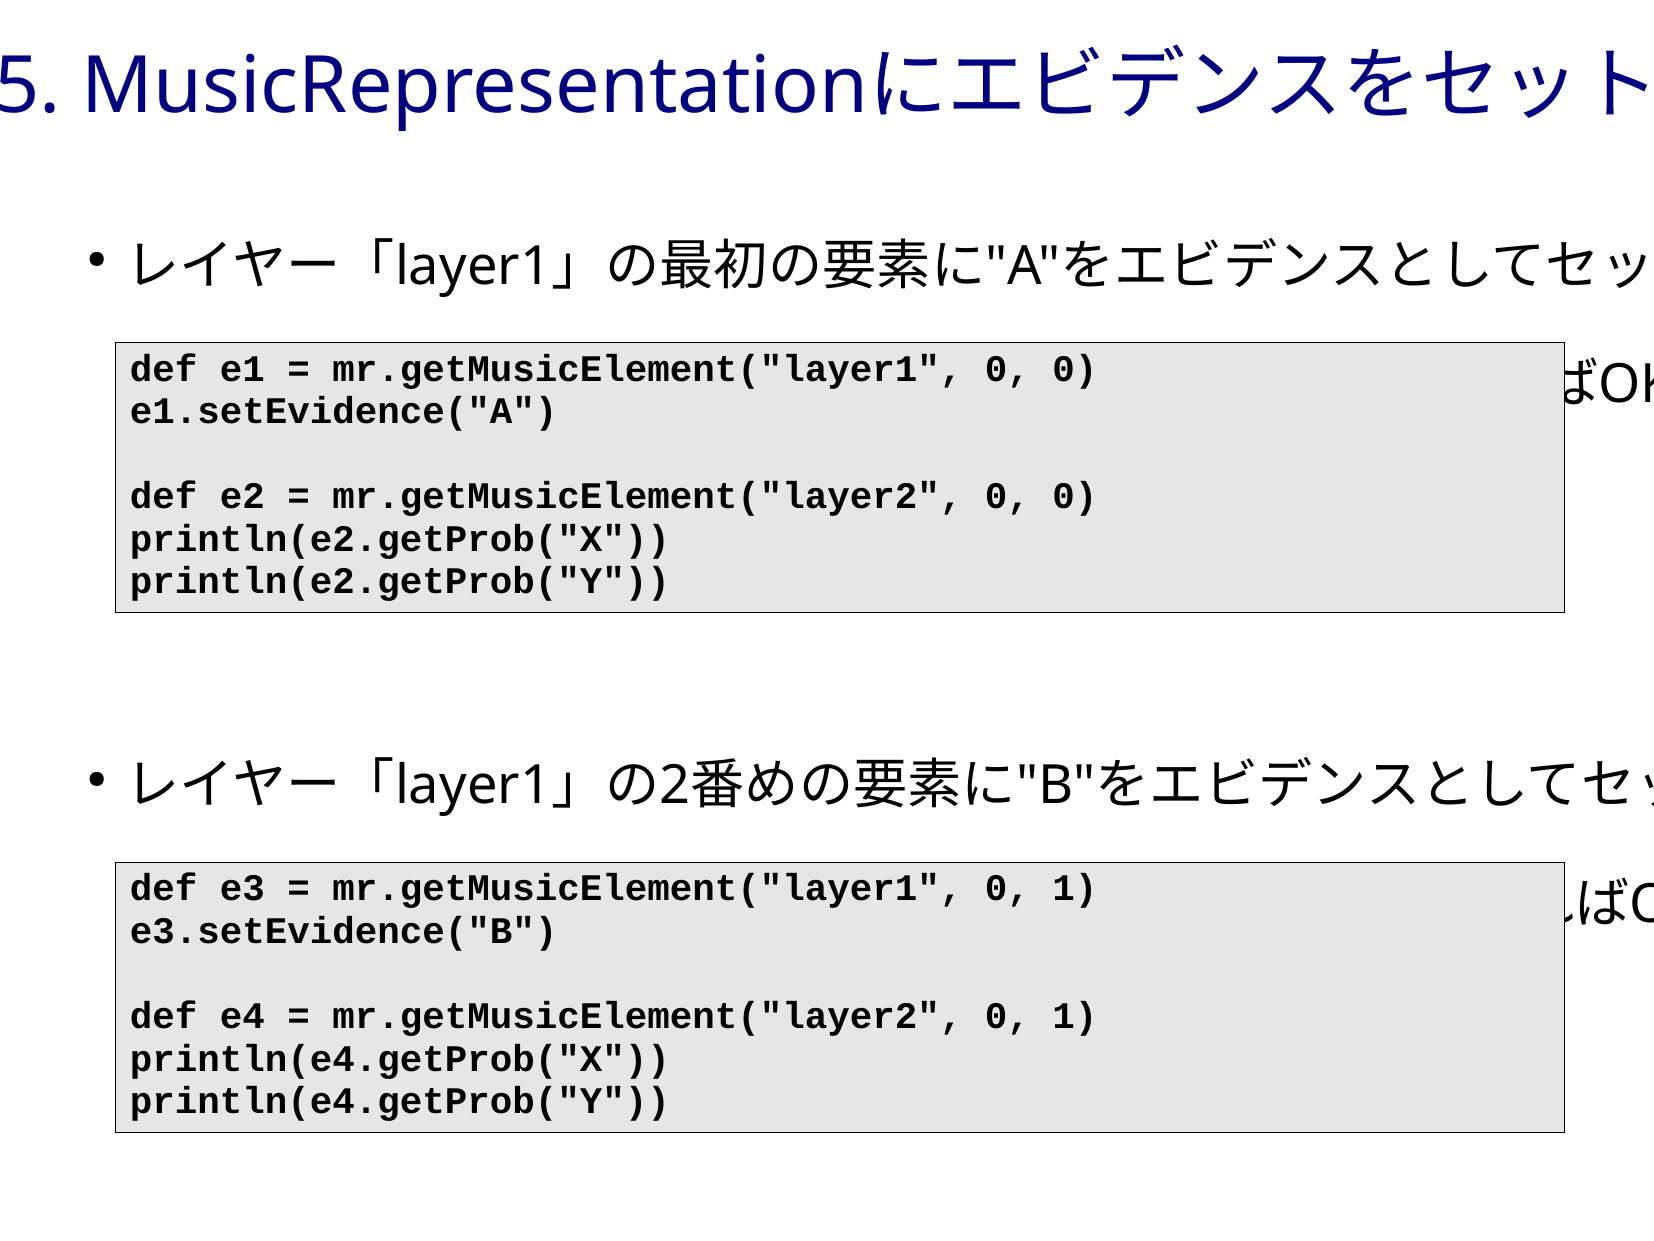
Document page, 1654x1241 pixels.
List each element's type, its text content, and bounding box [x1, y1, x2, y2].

text_box def e1 = mr.getMusicElement("layer1", 0, 0) e1.setEvidence("A") def e2 = mr.getMusicElement("layer2", 0, 0) println(e2.getProb("X")) println(e2.getProb("Y")) [115, 342, 1565, 613]
text_box レイヤー「layer1」の最初の要素に"A"をエビデンスとしてセット レイヤー「layer2」の最初の要素が自動的に更新されればOK [59, 174, 1593, 335]
text_box レイヤー「layer1」の2番めの要素に"B"をエビデンスとしてセット レイヤー「layer2」の2番めの要素が自動的に更新されればOK [59, 693, 1625, 855]
text_box def e3 = mr.getMusicElement("layer1", 0, 1) e3.setEvidence("B") def e4 = mr.getMusicElement("layer2", 0, 1) println(e4.getProb("X")) println(e4.getProb("Y")) [115, 862, 1565, 1133]
title 5. MusicRepresentationにエビデンスをセット [0, 33, 1654, 125]
